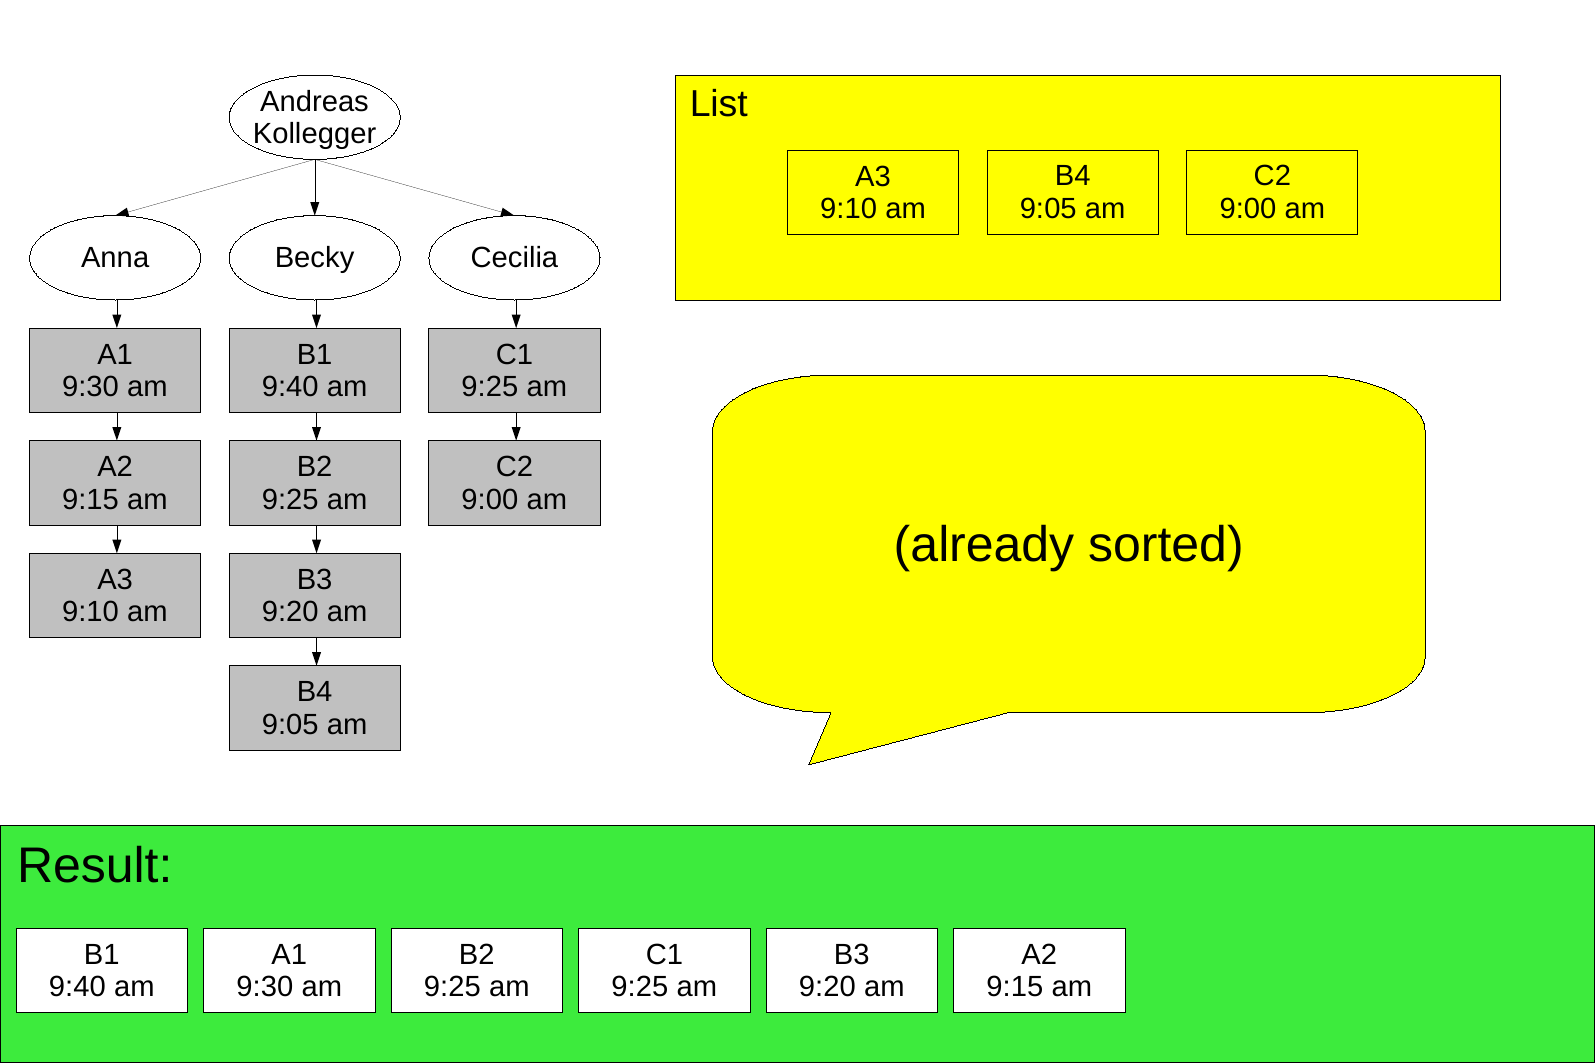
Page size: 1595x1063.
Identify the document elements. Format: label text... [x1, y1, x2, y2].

text_box [0, 825, 1595, 1063]
text_box C1 9:25 am [578, 928, 751, 1013]
text_box A1 9:30 am [29, 328, 201, 413]
text_box C2 9:00 am [428, 440, 601, 526]
text_box B2 9:25 am [391, 928, 563, 1013]
text_box A3 9:10 am [29, 553, 201, 638]
text_box B3 9:20 am [766, 928, 938, 1013]
text_box Result: [2, 829, 188, 901]
text_box A2 9:15 am [29, 440, 201, 526]
text_box B4 9:05 am [229, 665, 401, 751]
text_box A2 9:15 am [953, 928, 1126, 1013]
text_box List [675, 75, 763, 132]
text_box A1 9:30 am [203, 928, 376, 1013]
text_box C1 9:25 am [428, 328, 601, 413]
text_box Andreas Kollegger [229, 75, 401, 160]
text_box B2 9:25 am [229, 440, 401, 526]
text_box (already sorted) [712, 375, 1426, 765]
text_box Anna [29, 215, 201, 301]
text_box Cecilia [428, 215, 601, 301]
text_box Becky [229, 215, 401, 301]
text_box B1 9:40 am [229, 328, 401, 413]
text_box [675, 75, 1501, 301]
text_box B4 9:05 am [987, 150, 1159, 235]
text_box B1 9:40 am [16, 928, 188, 1013]
text_box B3 9:20 am [229, 553, 401, 638]
text_box C2 9:00 am [1186, 150, 1358, 235]
text_box A3 9:10 am [787, 150, 959, 235]
